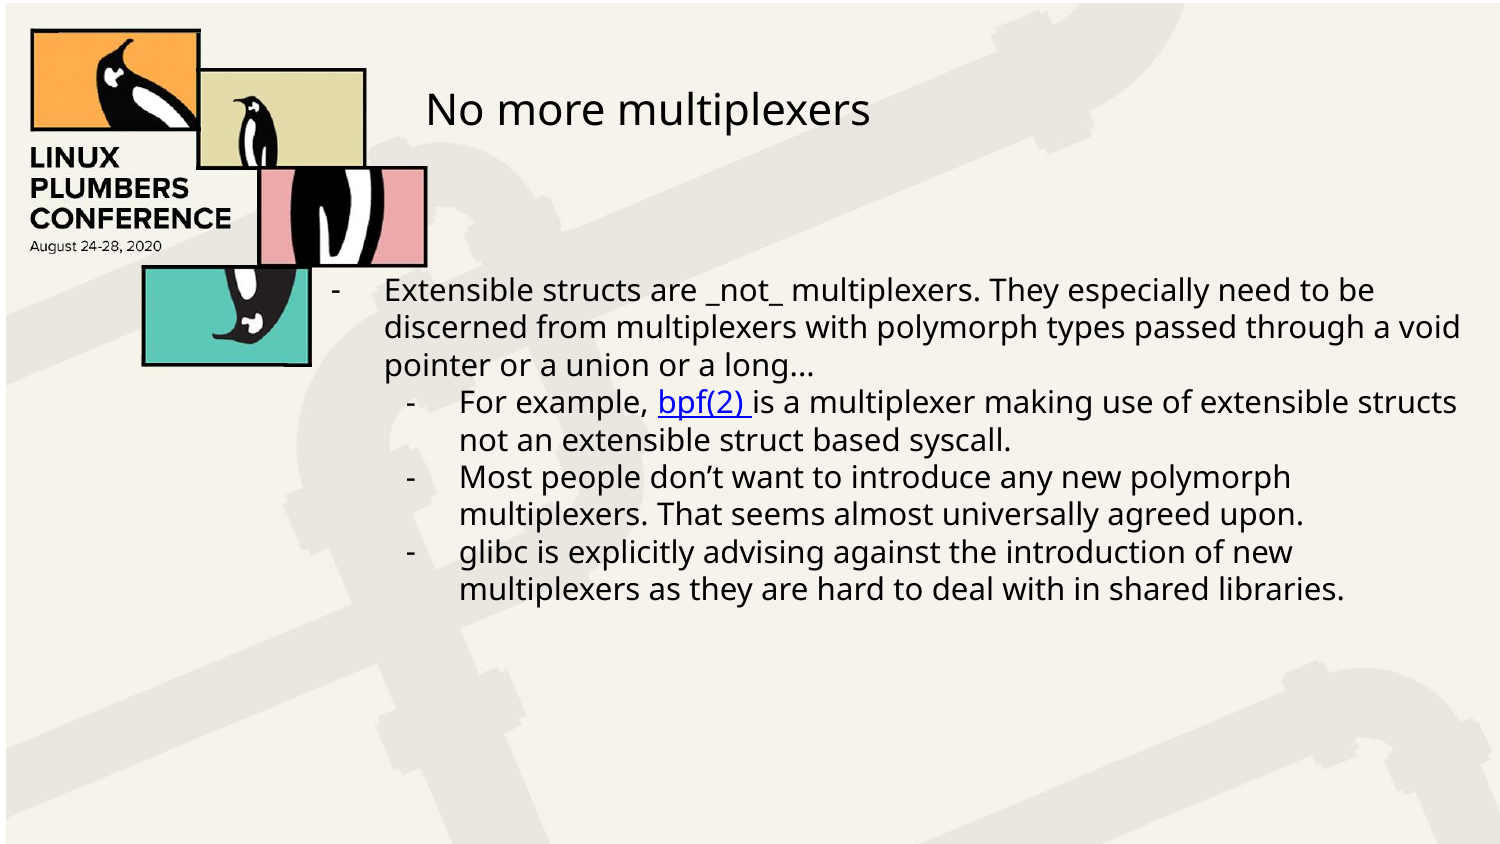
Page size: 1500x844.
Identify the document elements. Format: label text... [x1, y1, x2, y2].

title No more multiplexers [424, 29, 1415, 187]
picture [5, 3, 1500, 844]
list Extensible structs are _not_ multiplexers. They especially need to be discerned from multiplexers with polymorph types passed through a void pointer or a union or a long... For example, bpf(2) is a multiplexer making use of extensible structs not an extensible struct based syscall. Most people don’t want to introduce any new polymorph multiplexers. That seems almost universally agreed upon. glibc is explicitly advising against the introduction of new multiplexers as they are hard to deal with in shared libraries. [308, 270, 1467, 722]
